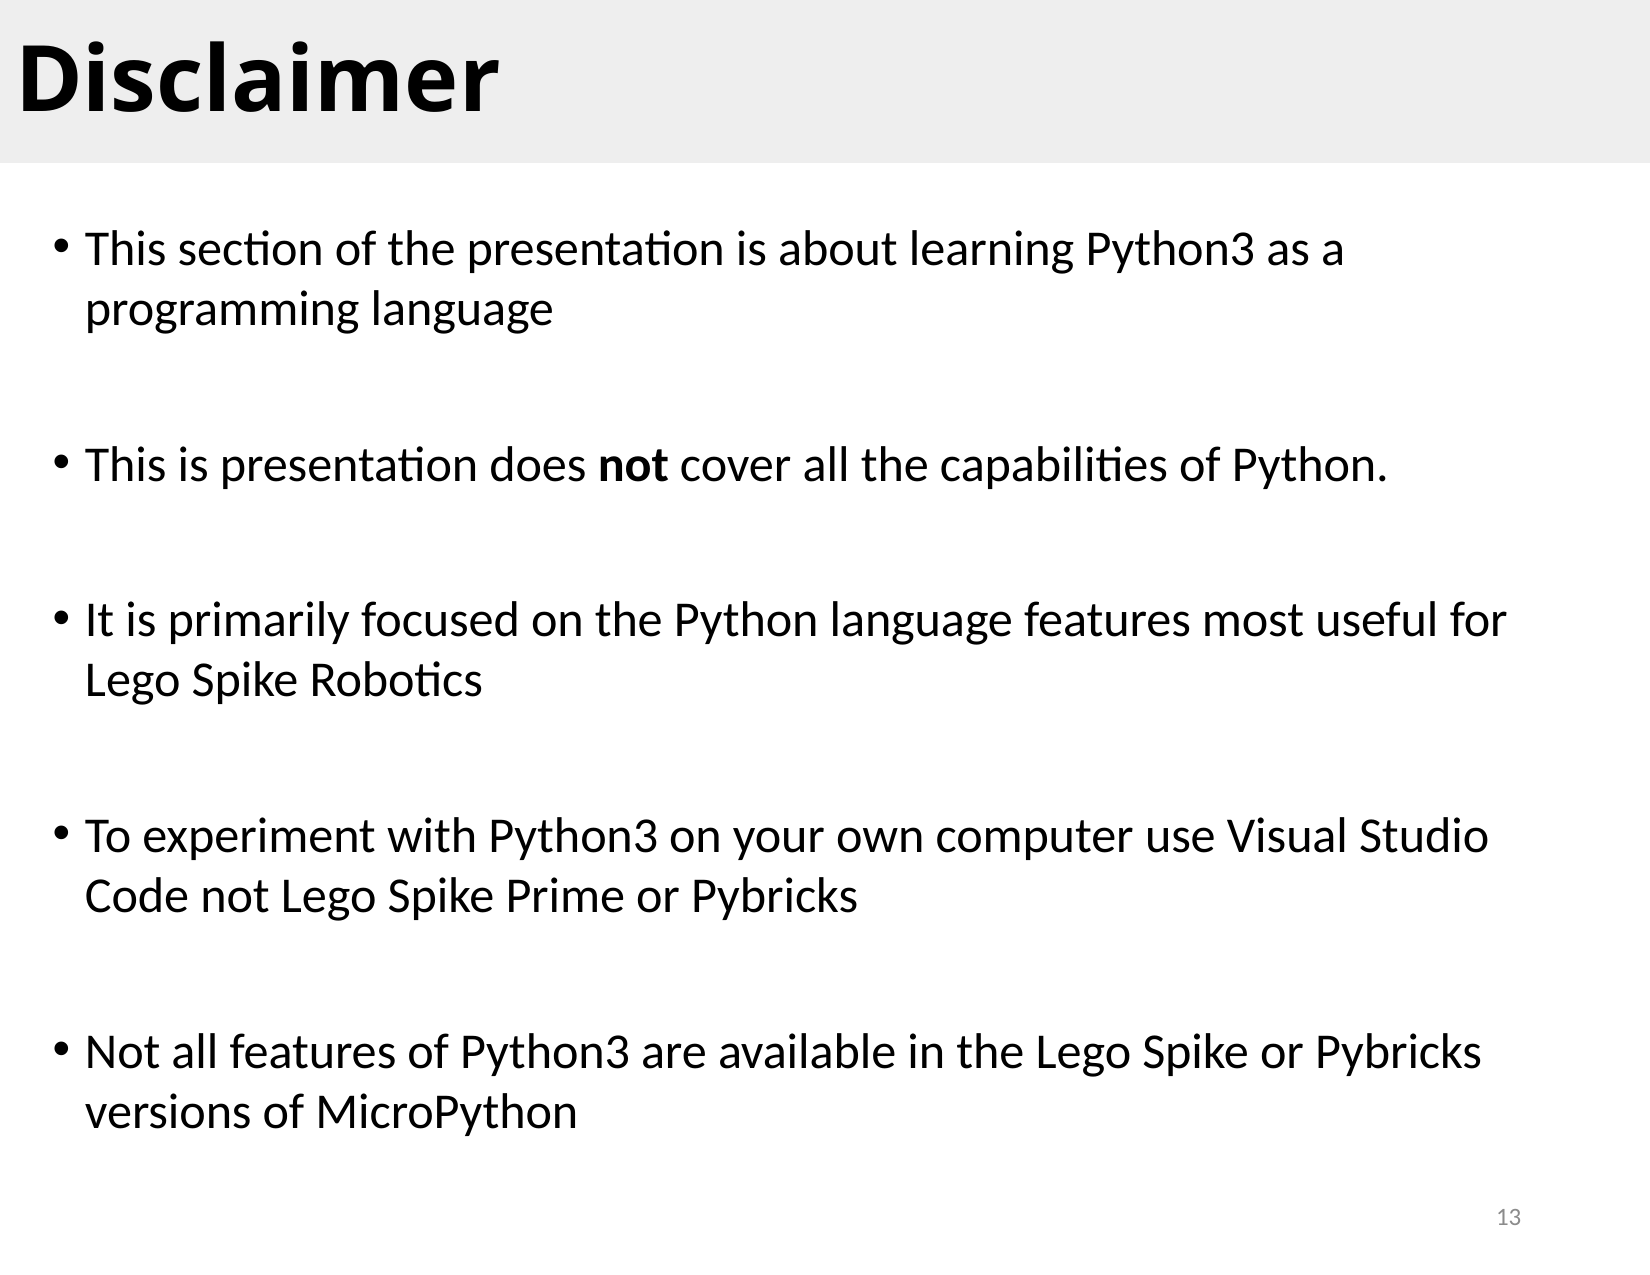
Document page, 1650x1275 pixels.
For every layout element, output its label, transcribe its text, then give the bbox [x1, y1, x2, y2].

title Disclaimer [0, 0, 1650, 163]
list This section of the presentation is about learning Python3 as a programming language This is presentation does not cover all the capabilities of Python. It is primarily focused on the Python language features most useful for Lego Spike Robotics To experiment with Python3 on your own computer use Visual Studio Code not Lego Spike Prime or Pybricks Not all features of Python3 are available in the Lego Spike or Pybricks versions of MicroPython [37, 207, 1595, 1149]
